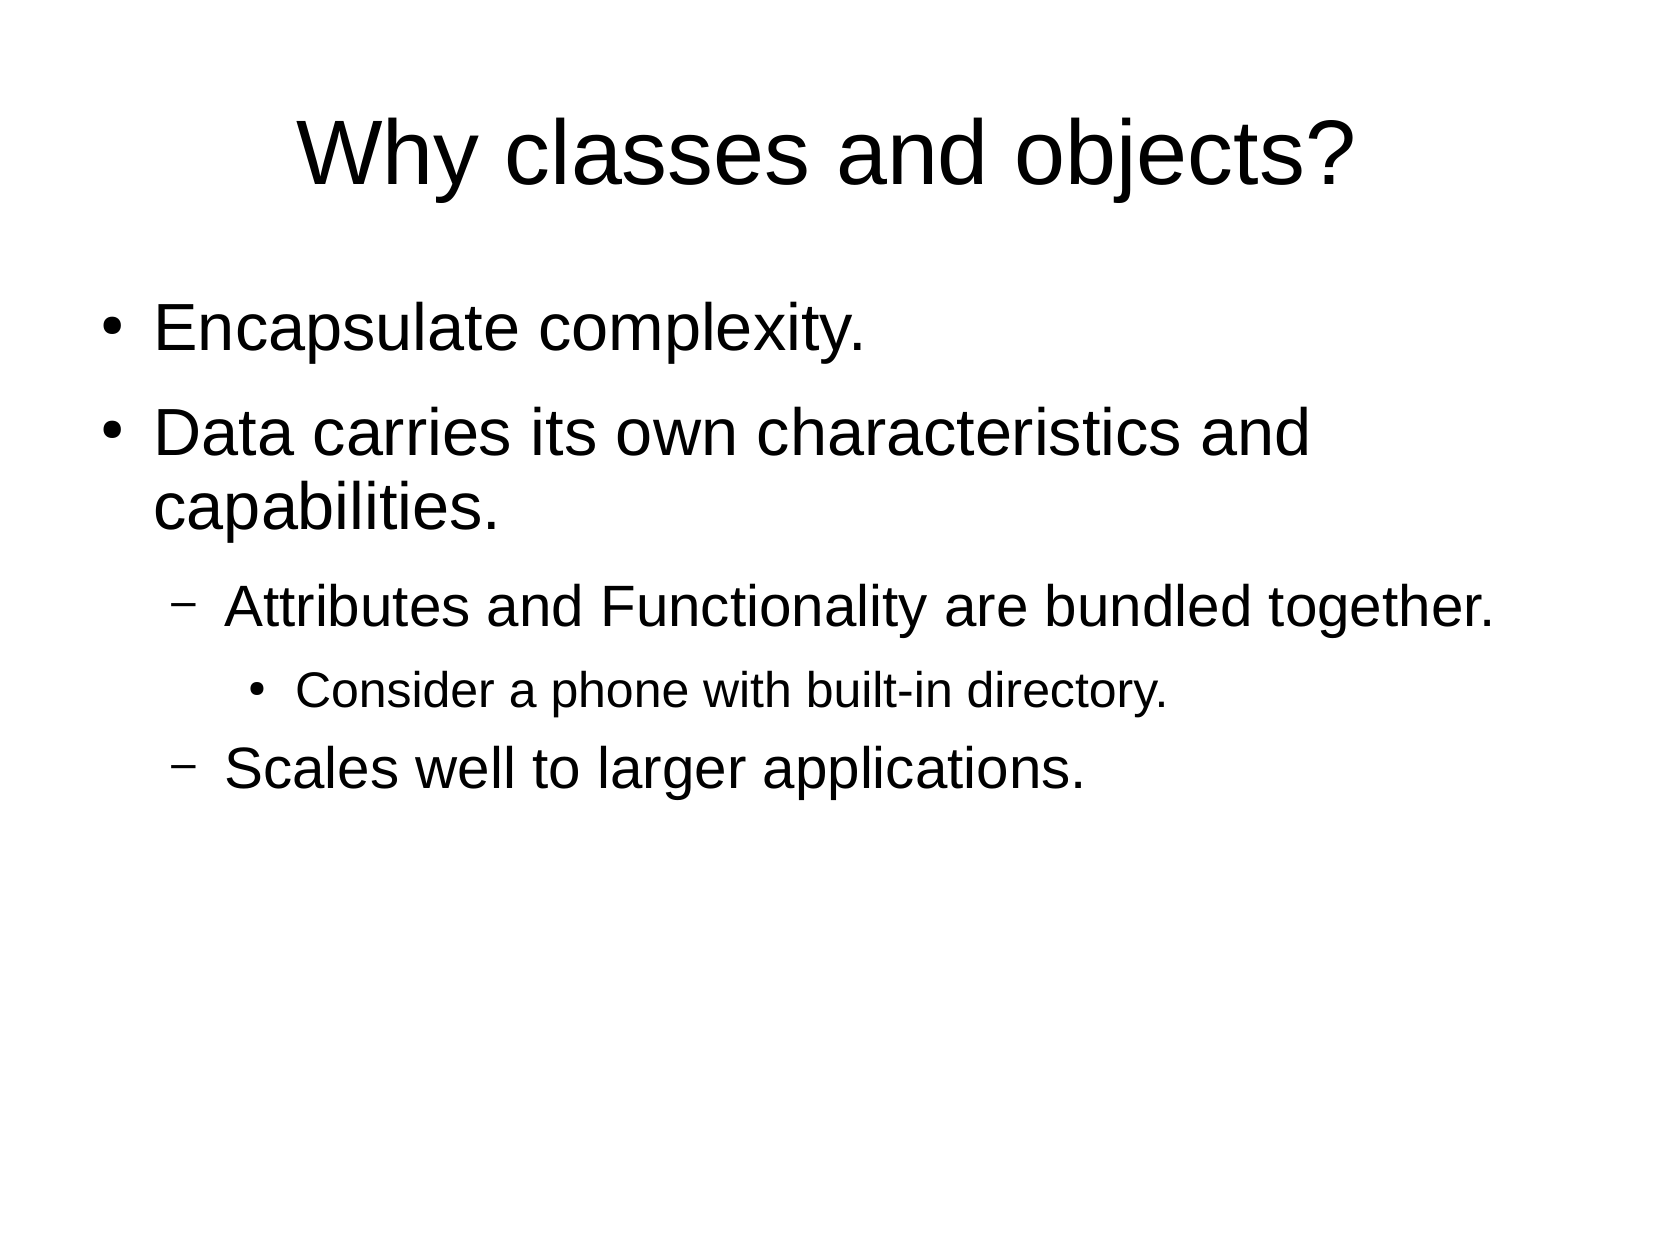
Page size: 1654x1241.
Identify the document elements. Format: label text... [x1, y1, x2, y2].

list Encapsulate complexity. Data carries its own characteristics and capabilities. Attributes and Functionality are bundled together. Consider a phone with built-in directory. Scales well to larger applications. [82, 290, 1571, 1010]
title Why classes and objects? [82, 49, 1571, 257]
